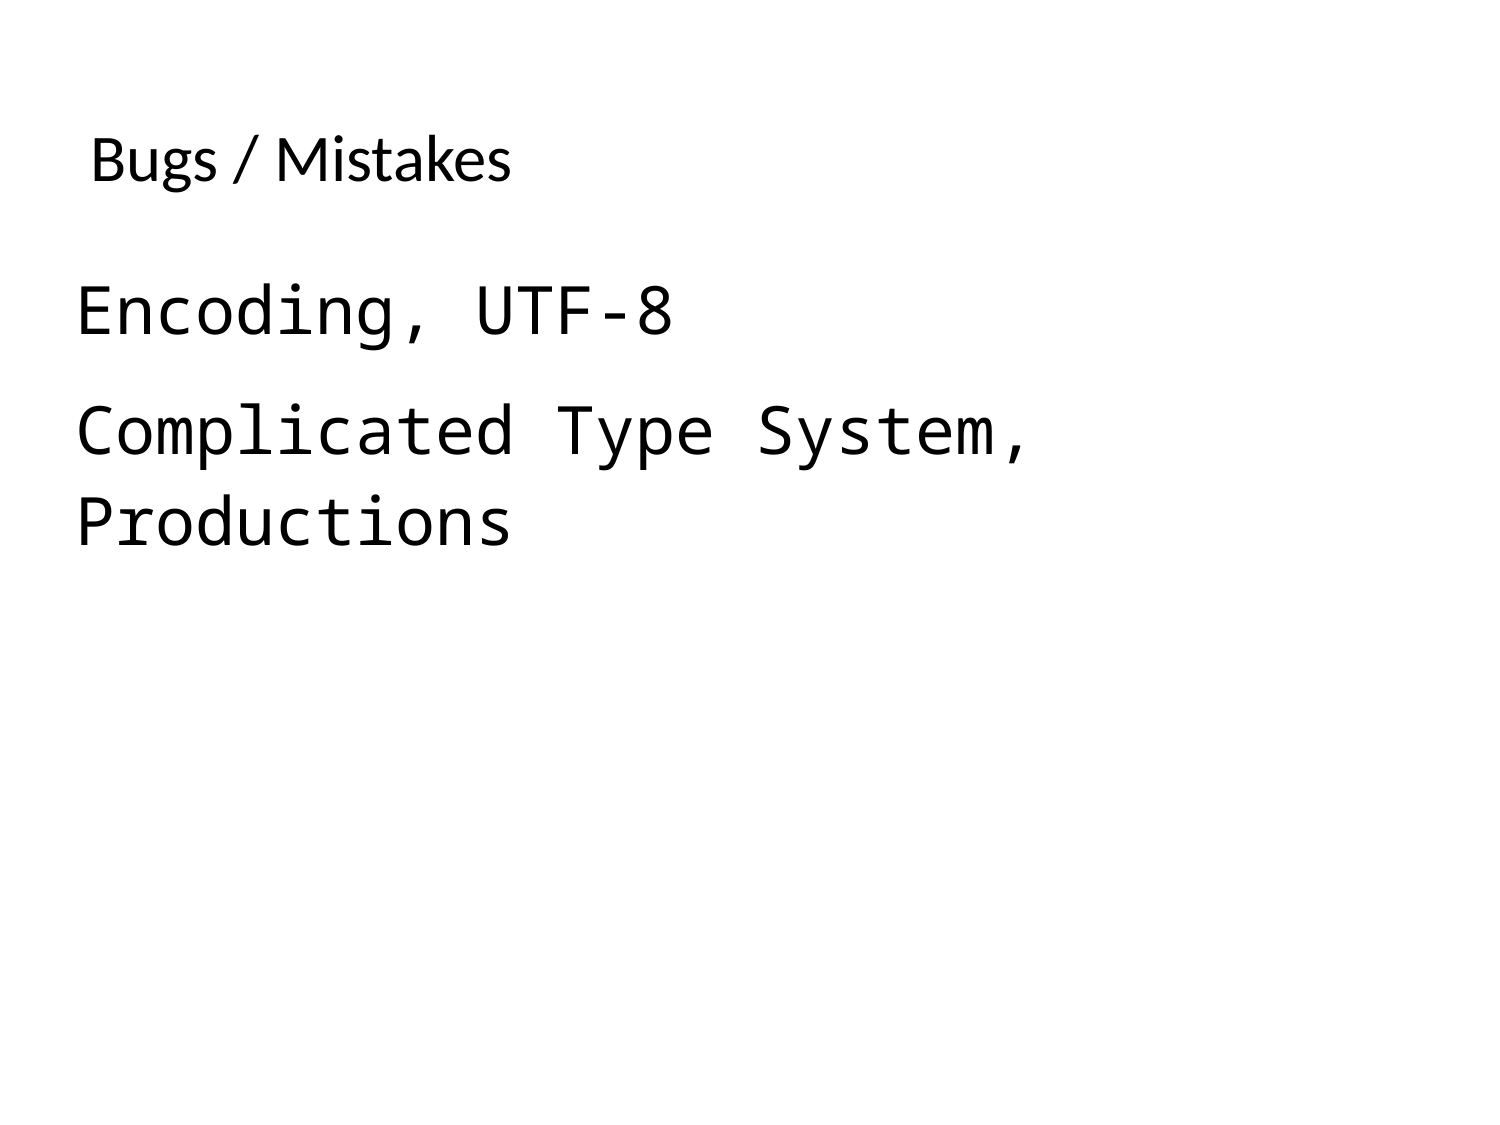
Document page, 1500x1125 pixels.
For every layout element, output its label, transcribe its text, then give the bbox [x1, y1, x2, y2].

list Encoding, UTF-8 Complicated Type System, Productions [75, 263, 1395, 916]
title Bugs / Mistakes [90, 43, 1365, 263]
